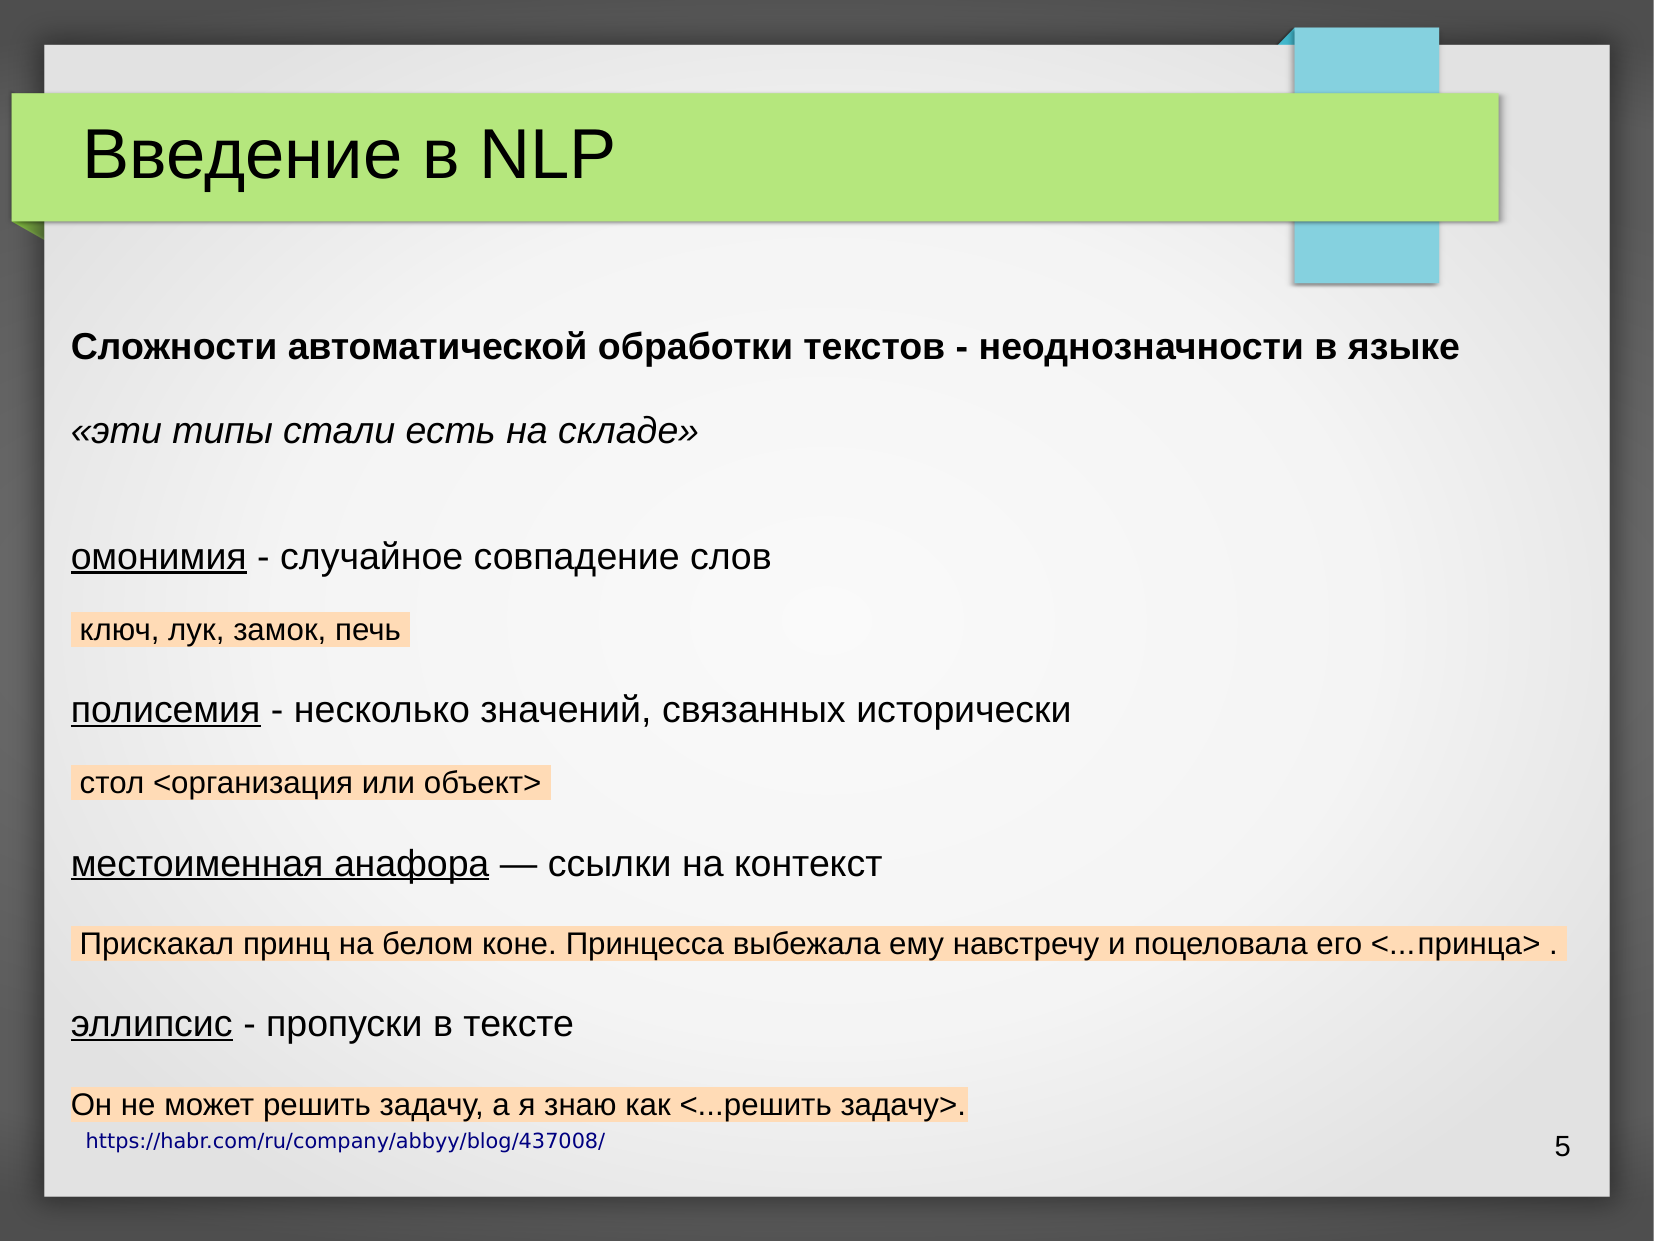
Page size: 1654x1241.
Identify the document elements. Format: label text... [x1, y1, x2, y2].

text_box https://habr.com/ru/company/abbyy/blog/437008/ [70, 1122, 1037, 1186]
title Введение в NLP [82, 113, 1406, 194]
picture [0, 0, 1654, 1241]
text_box Сложности автоматической обработки текстов - неоднозначности в языке «эти типы стали есть на складе» омонимия - случайное совпадение слов ключ, лук, замок, печь полисемия - несколько значений, связанных исторически стол <организация или объект> местоименная анафора — ссылки на контекст Прискакал принц на белом коне. Принцесса выбежала ему навстречу и поцеловала его <...принца> . эллипсис - пропуски в тексте Он не может решить задачу, а я знаю как <...решить задачу>. [70, 283, 1595, 1157]
